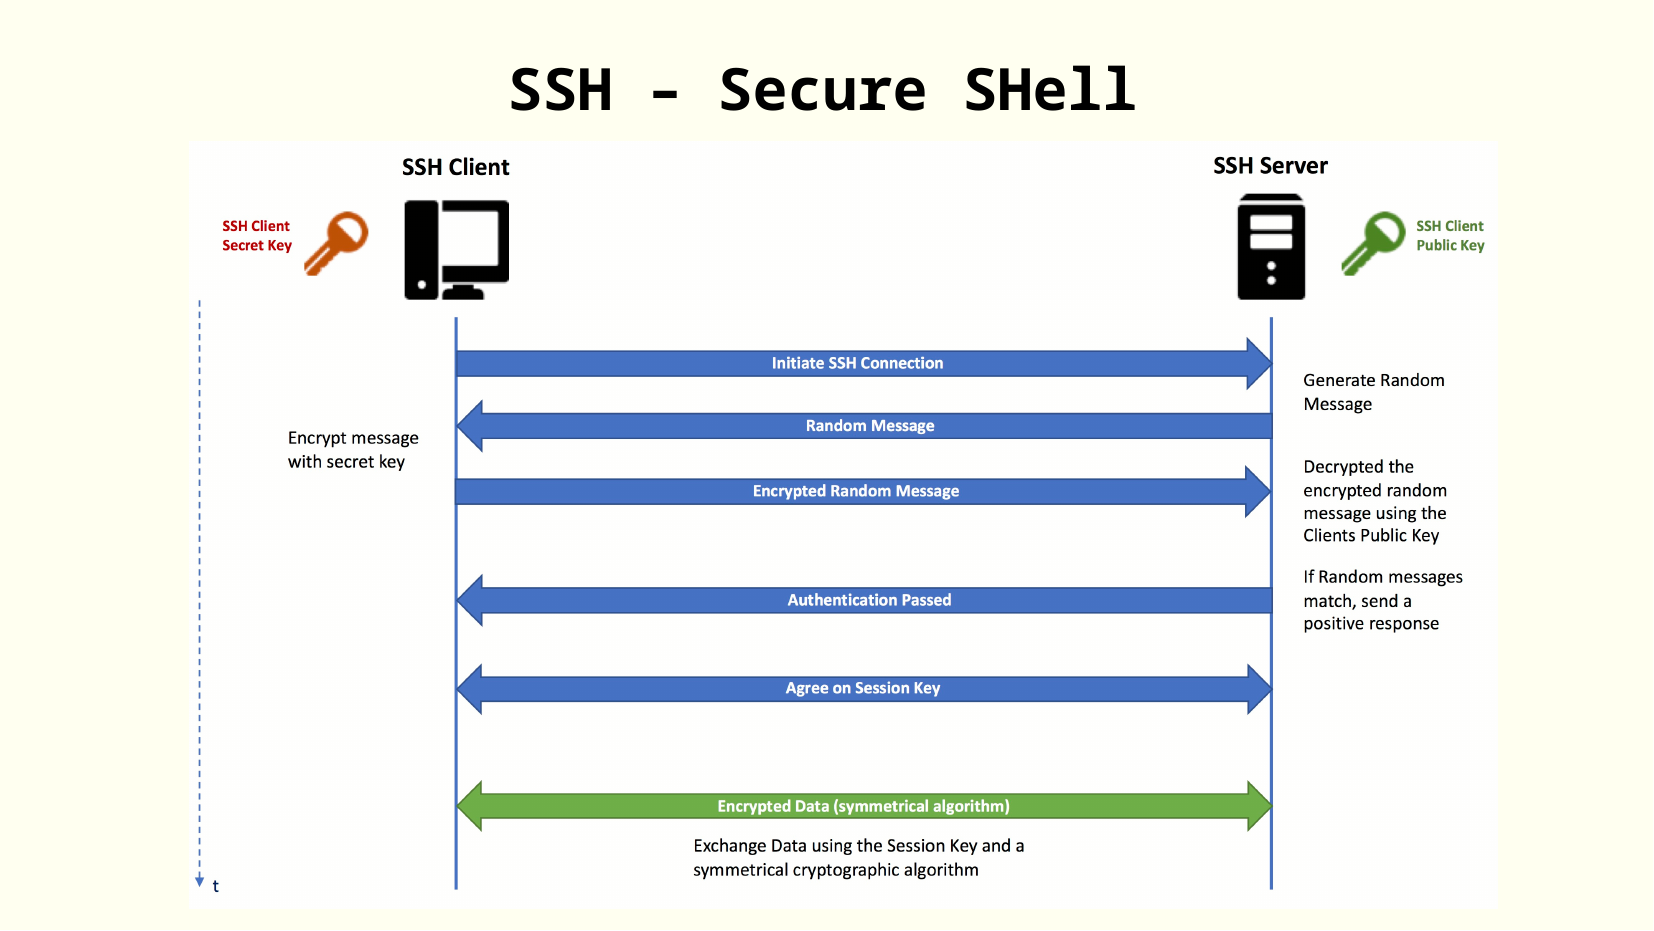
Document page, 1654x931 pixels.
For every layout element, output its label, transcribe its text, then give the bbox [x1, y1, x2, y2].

picture [189, 141, 1498, 909]
text_box SSH – Secure SHell [24, 48, 1622, 892]
